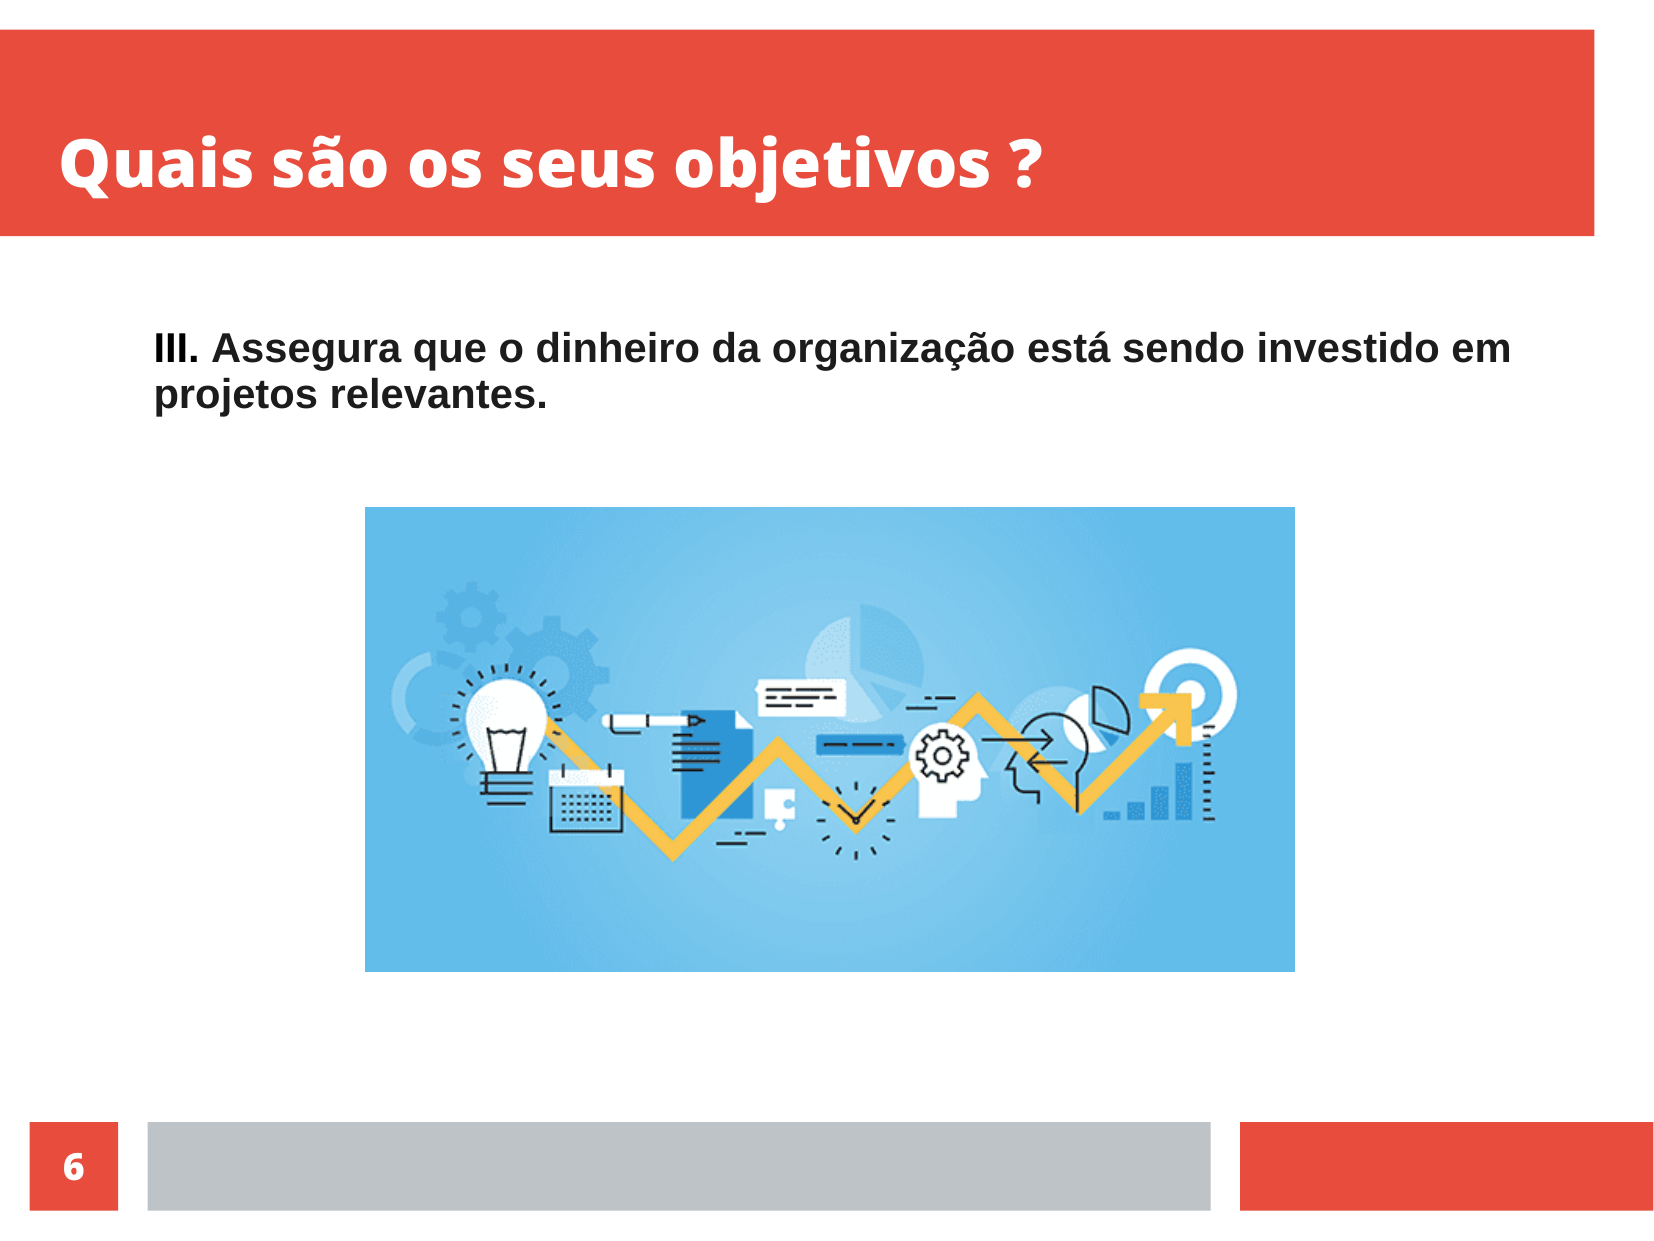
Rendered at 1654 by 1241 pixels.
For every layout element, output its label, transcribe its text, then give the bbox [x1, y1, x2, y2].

title Quais são os seus objetivos ? [59, 59, 1595, 207]
picture [365, 507, 1295, 972]
list Assegura que o dinheiro da organização está sendo investido em projetos relevantes. [59, 324, 1565, 1093]
